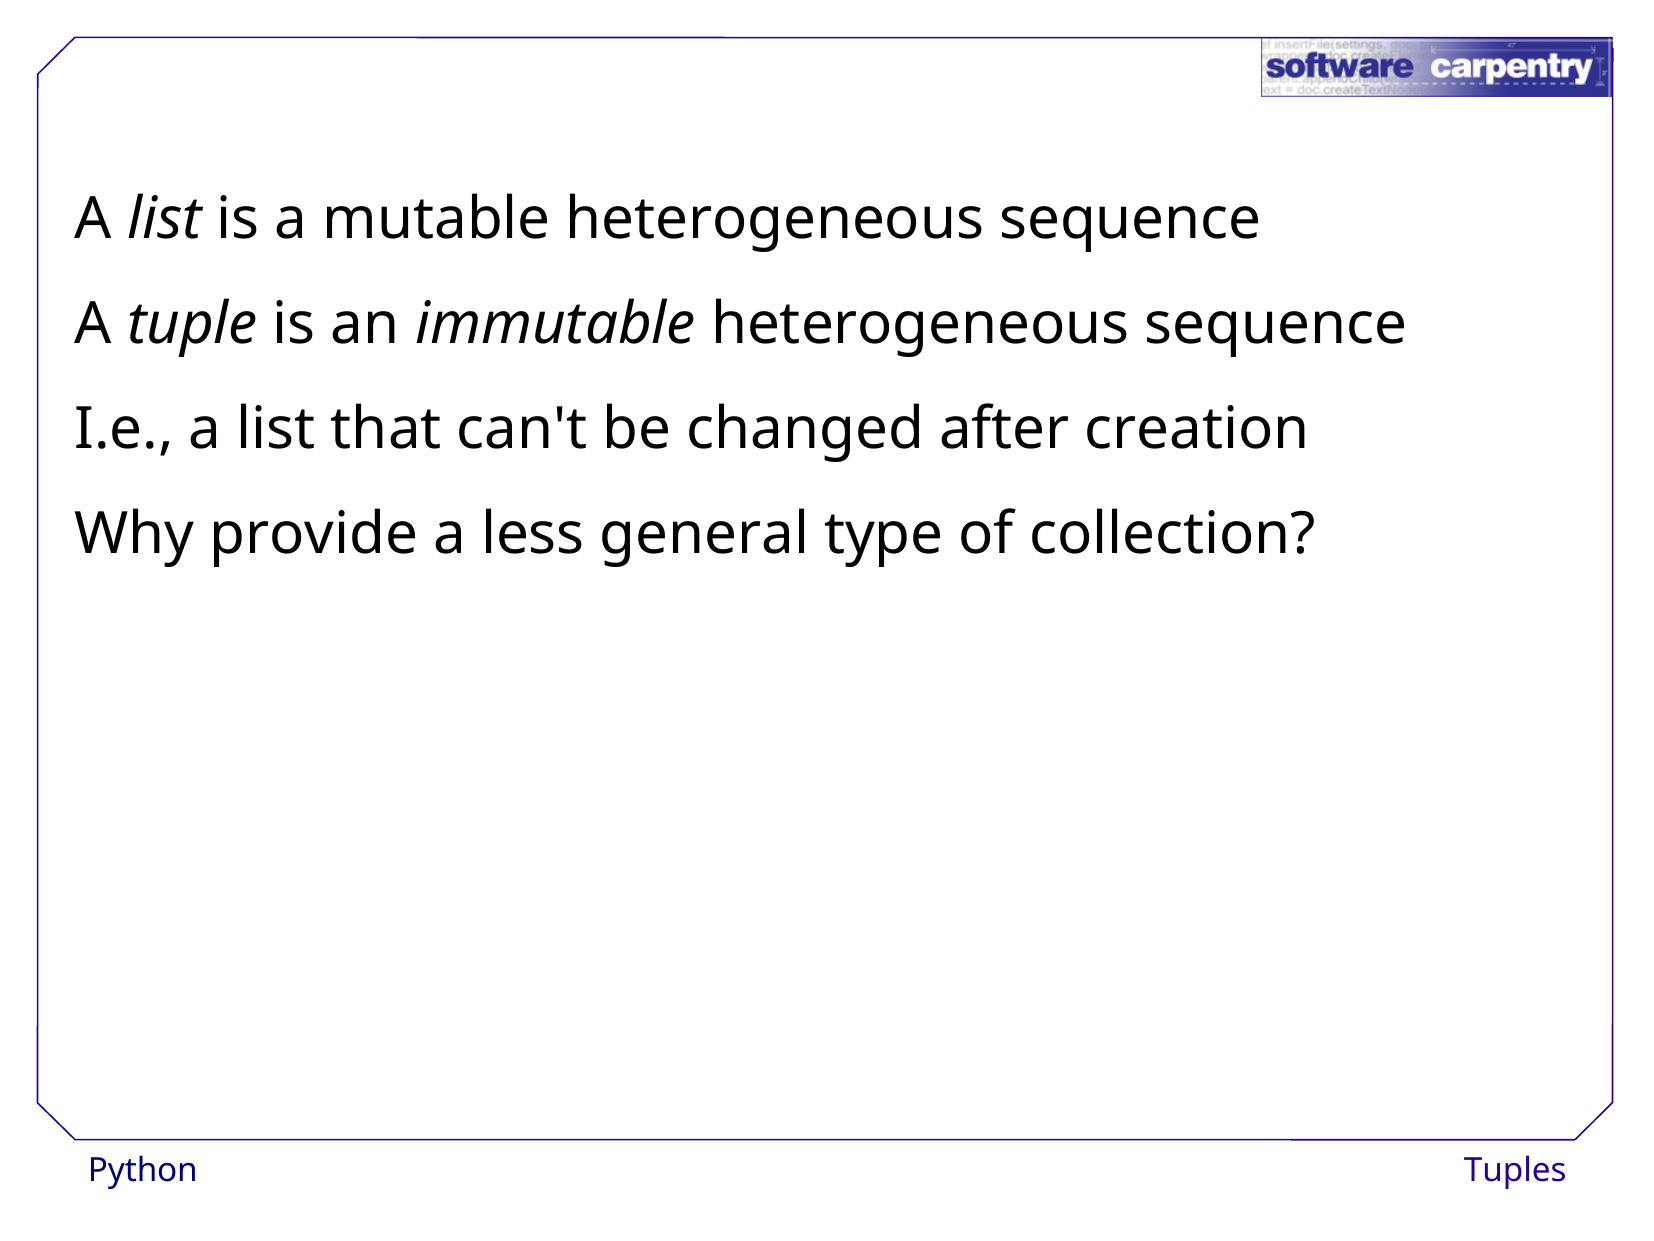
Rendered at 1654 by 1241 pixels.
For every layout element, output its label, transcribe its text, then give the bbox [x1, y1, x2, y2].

picture [1261, 39, 1613, 97]
text_box A list is a mutable heterogeneous sequence A tuple is an immutable heterogeneous sequence I.e., a list that can't be changed after creation Why provide a less general type of collection? [59, 137, 1572, 574]
